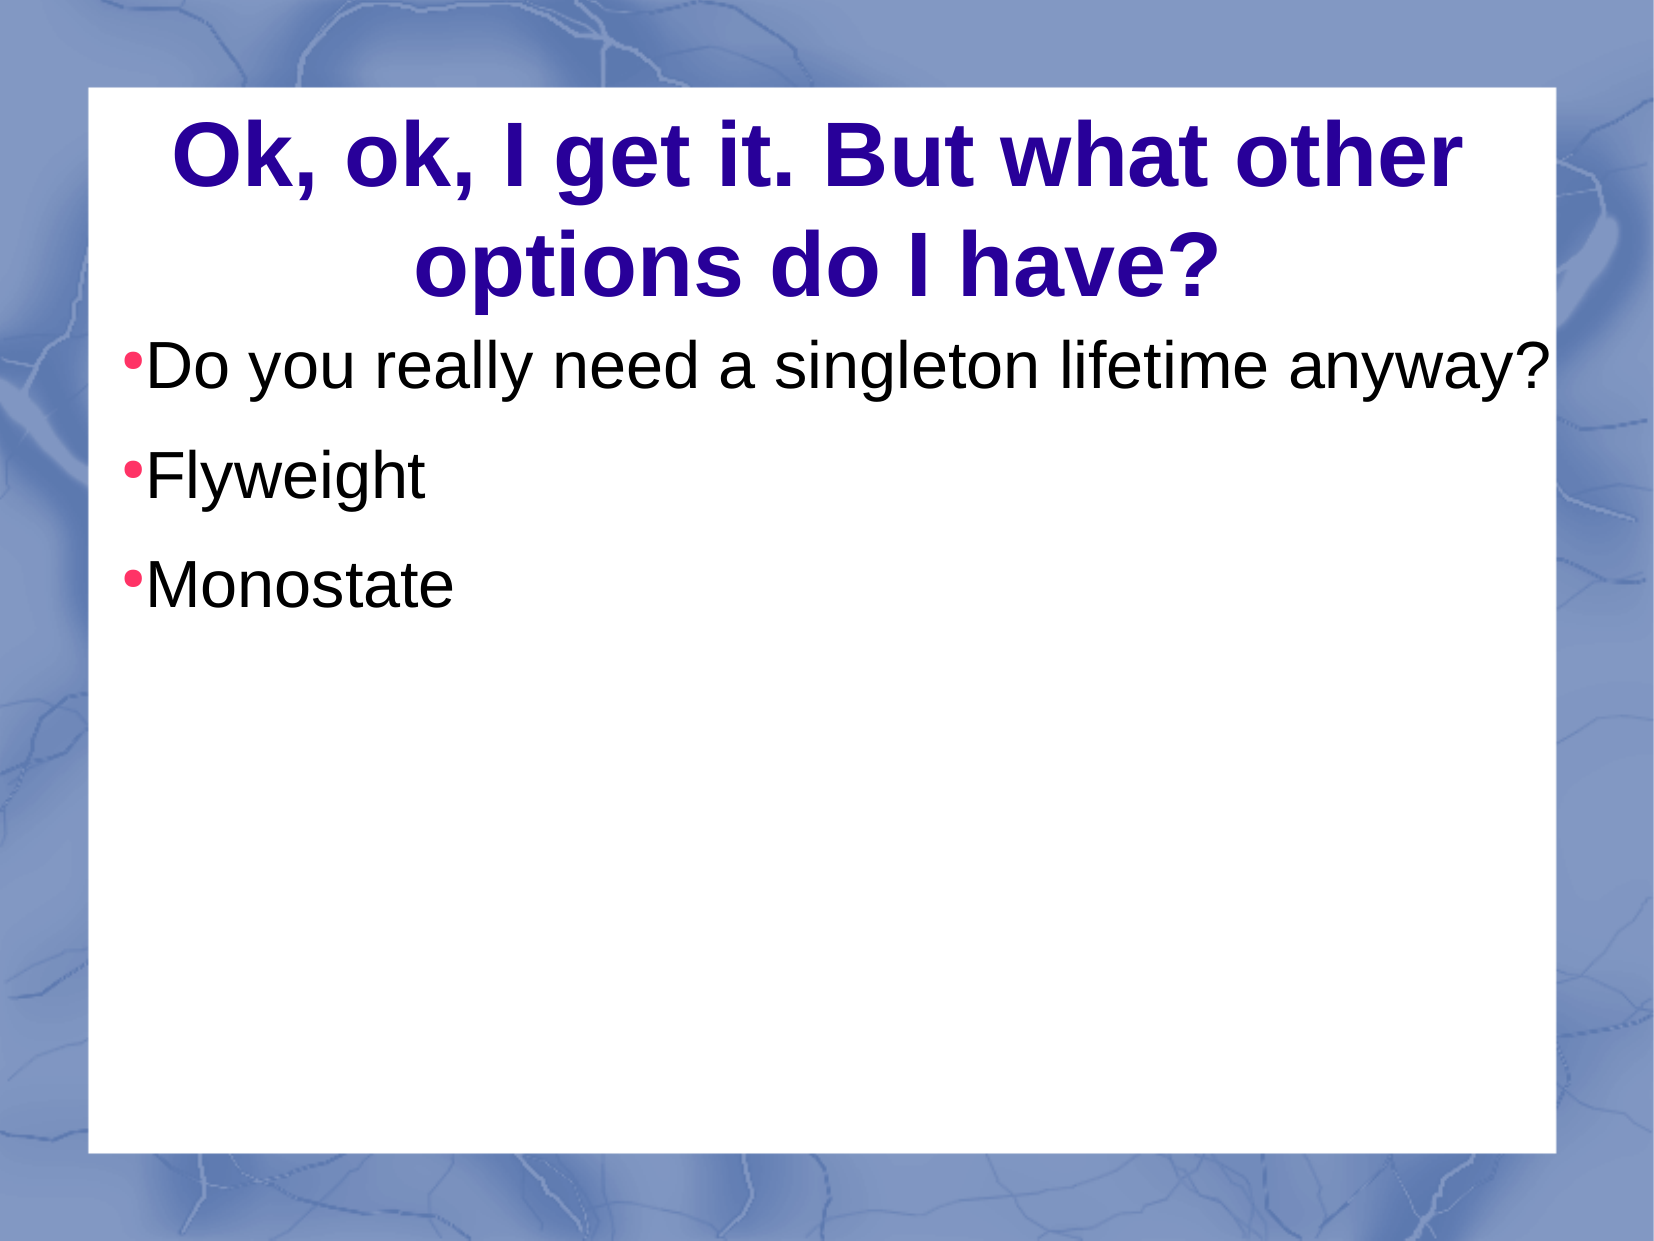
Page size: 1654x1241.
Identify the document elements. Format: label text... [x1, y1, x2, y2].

title Ok, ok, I get it. But what other options do I have? [112, 94, 1525, 301]
picture [0, 0, 1654, 1241]
list Do you really need a singleton lifetime anyway? Flyweight Monostate [121, 322, 1561, 1118]
